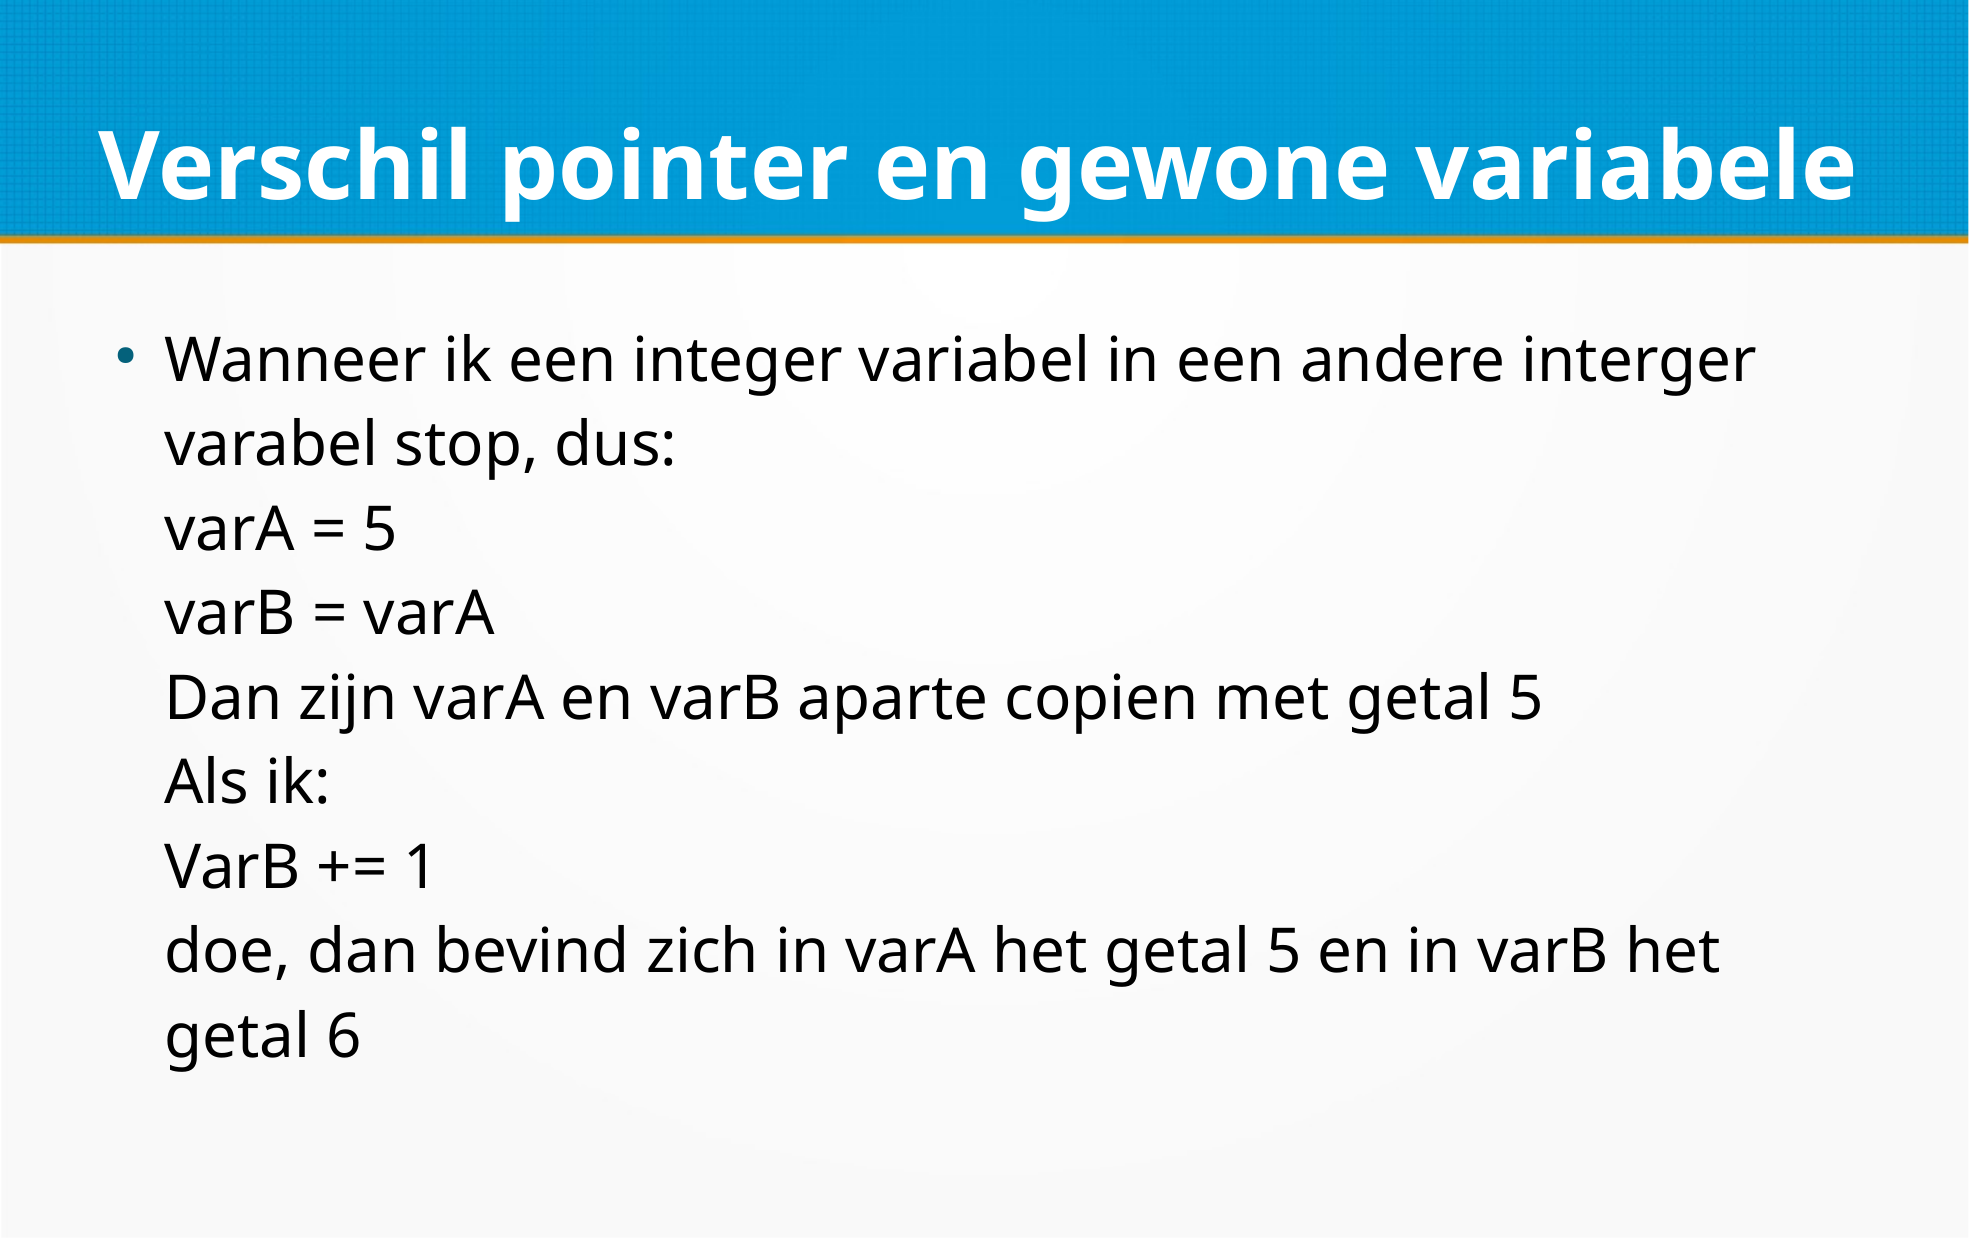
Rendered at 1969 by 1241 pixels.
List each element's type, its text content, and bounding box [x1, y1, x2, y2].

list Wanneer ik een integer variabel in een andere interger varabel stop, dus: varA = 5 varB = varA Dan zijn varA en varB aparte copien met getal 5 Als ik: VarB += 1 doe, dan bevind zich in varA het getal 5 en in varB het getal 6 [98, 315, 1861, 1081]
title Verschil pointer en gewone variabele [98, 19, 1870, 227]
picture [0, 233, 1969, 1241]
